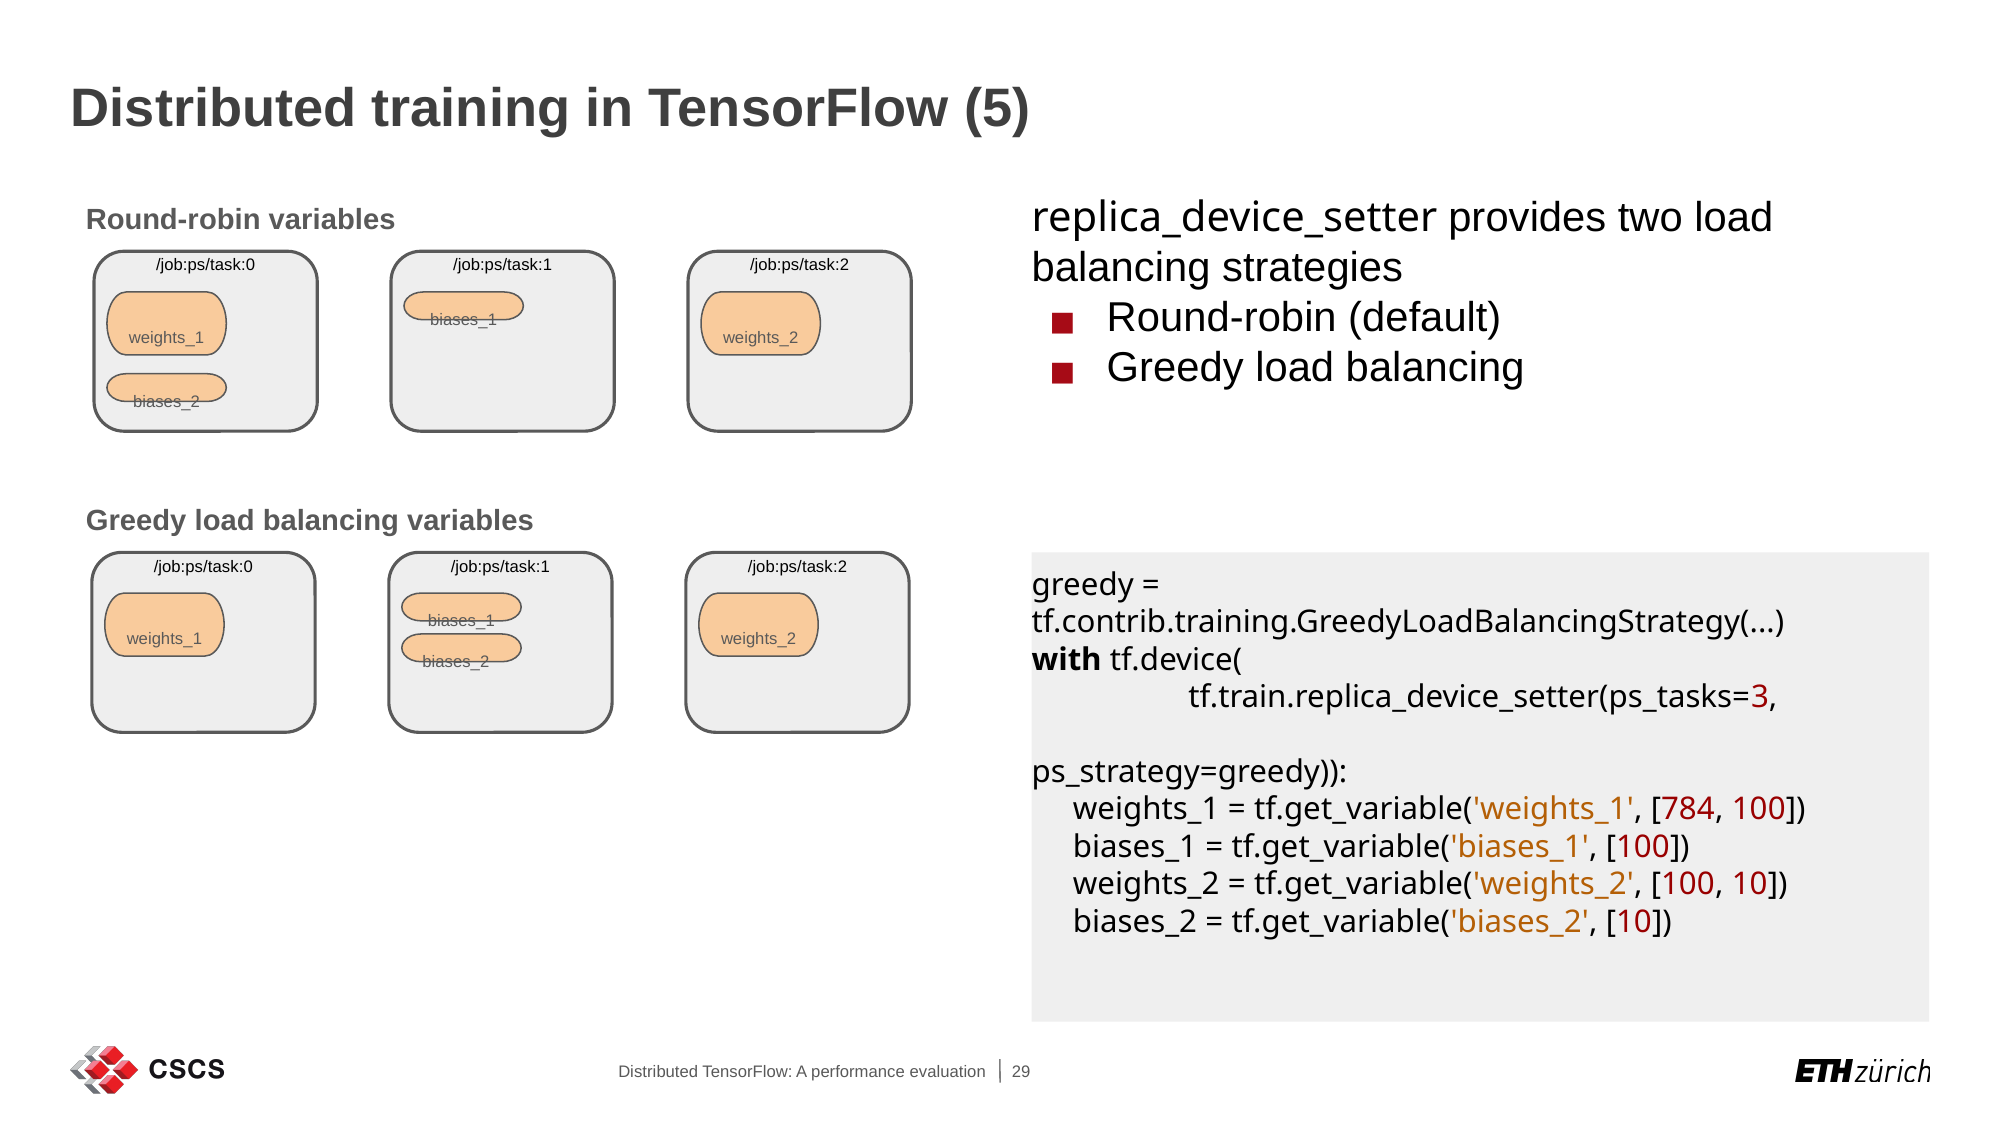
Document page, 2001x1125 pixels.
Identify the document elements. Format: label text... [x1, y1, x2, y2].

text_box Round-robin variables Greedy load balancing variables [70, 179, 969, 250]
footer Distributed TensorFlow: A performance evaluation [322, 1059, 998, 1083]
text_box biases_1 [403, 291, 524, 320]
picture [1795, 1059, 1930, 1082]
text_box /job:ps/task:2 [718, 239, 881, 292]
text_box biases_1 [401, 593, 522, 621]
text_box /job:ps/task:2 [716, 540, 879, 594]
text_box [388, 552, 613, 733]
text_box [94, 251, 318, 432]
list greedy = tf.contrib.training.GreedyLoadBalancingStrategy(...) with tf.device( tf.train.replica_device_setter(ps_tasks=3, ps_strategy=greedy)): weights_1 = tf.get_variable('weights_1', [784, 100]) biases_1 = tf.get_variable('biases_1', [100]) weights_2 = tf.get_variable('weights_2', [100, 10]) biases_2 = tf.get_variable('biases_2', [10]) [1031, 552, 1930, 1022]
text_box biases_2 [106, 373, 227, 402]
list replica_device_setter provides two load balancing strategies Round-robin (default) Greedy load balancing [1031, 178, 1930, 552]
text_box [91, 552, 316, 733]
text_box weights_1 [106, 291, 227, 355]
text_box [391, 251, 615, 432]
text_box [685, 552, 910, 733]
text_box /job:ps/task:1 [421, 239, 584, 292]
title Distributed training in TensorFlow (5) [70, 7, 1930, 149]
text_box /job:ps/task:1 [419, 540, 582, 594]
slide_number <number> [999, 1059, 1063, 1083]
text_box /job:ps/task:0 [122, 540, 285, 594]
text_box weights_2 [701, 291, 821, 355]
text_box weights_1 [104, 593, 225, 657]
text_box /job:ps/task:0 [124, 239, 287, 292]
picture [57, 1033, 236, 1106]
text_box biases_2 [401, 633, 522, 662]
text_box weights_2 [698, 593, 819, 657]
text_box [688, 251, 912, 432]
